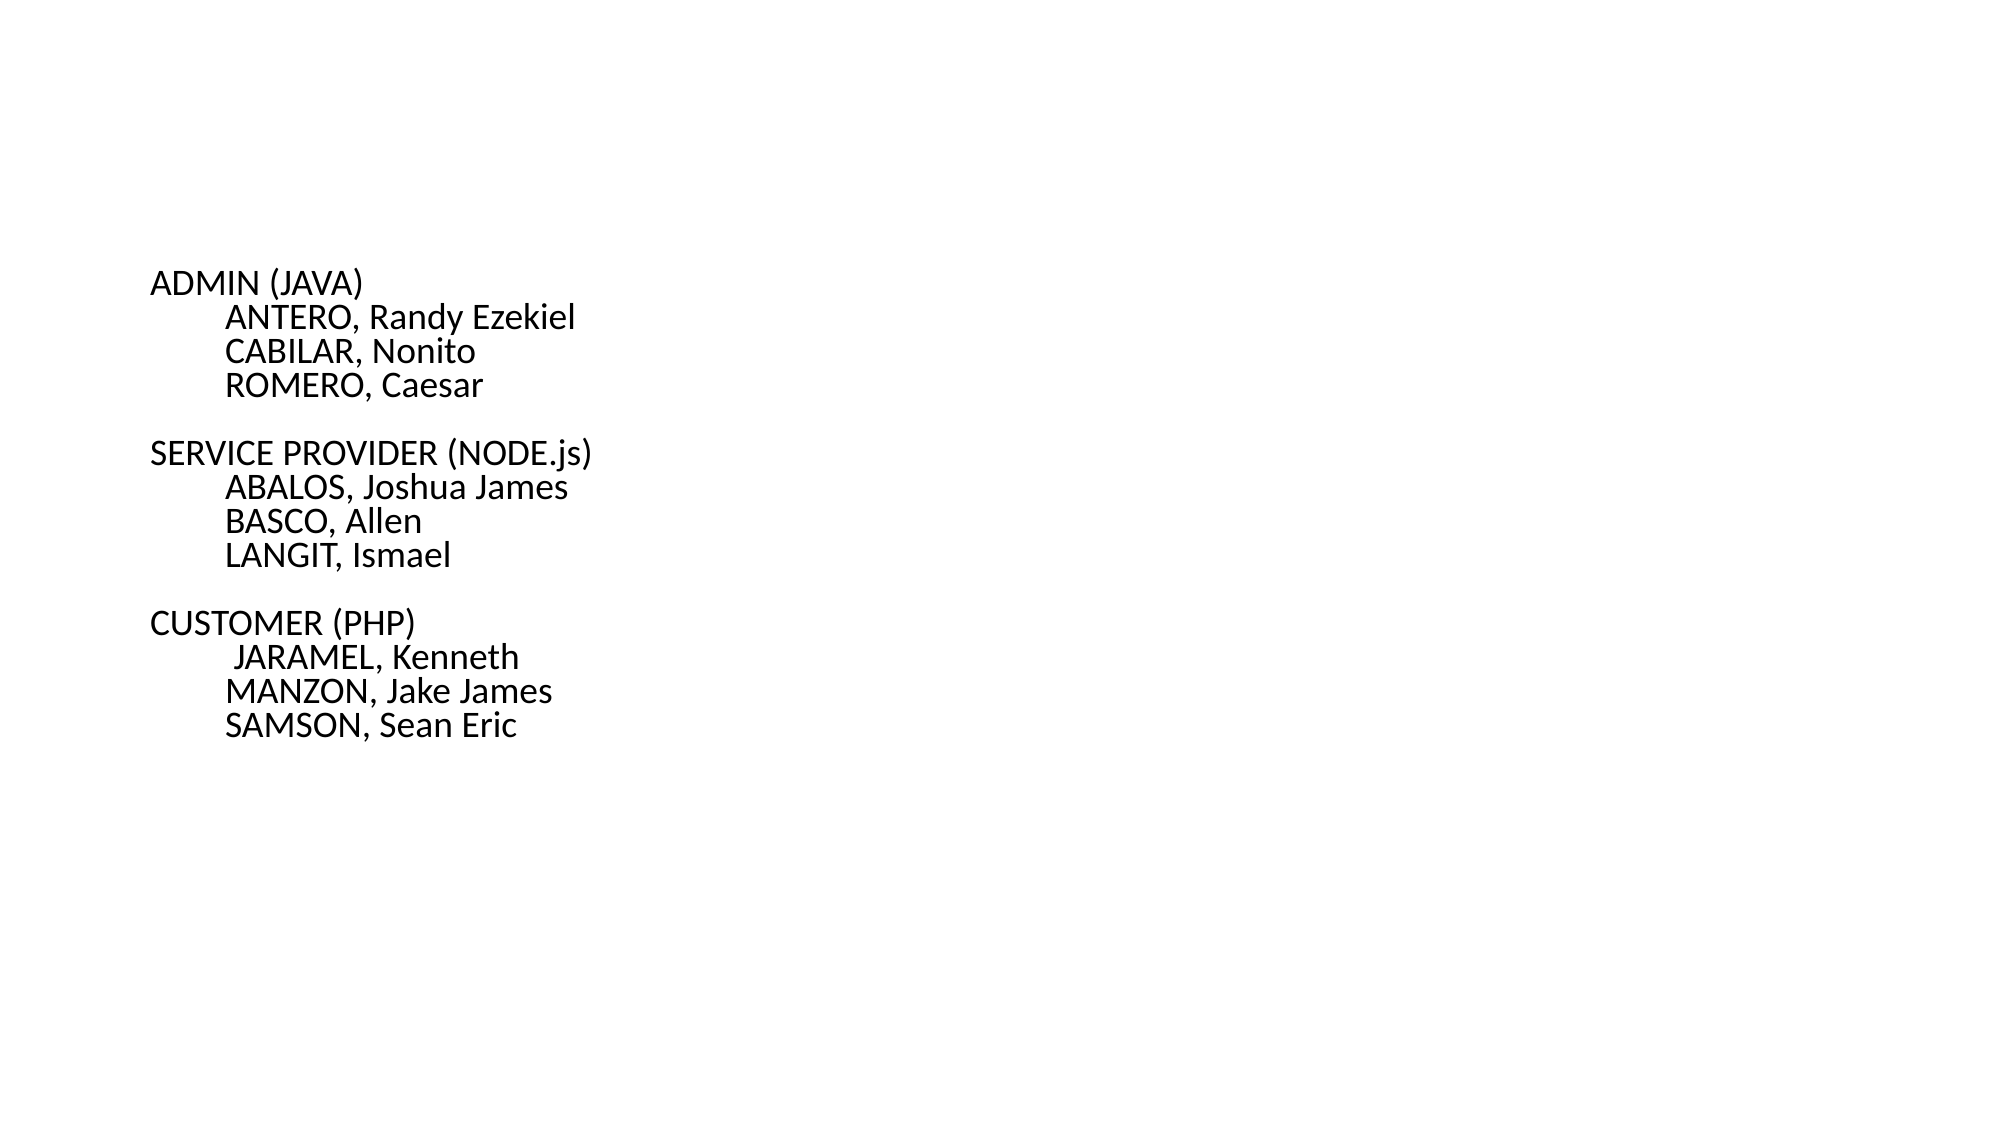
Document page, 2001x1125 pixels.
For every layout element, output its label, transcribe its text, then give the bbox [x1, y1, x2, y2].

title ADMIN (JAVA) ANTERO, Randy Ezekiel CABILAR, Nonito ROMERO, Caesar SERVICE PROVIDER (NODE.js) ABALOS, Joshua James BASCO, Allen LANGIT, Ismael CUSTOMER (PHP) JARAMEL, Kenneth MANZON, Jake James SAMSON, Sean Eric [150, 90, 1875, 923]
